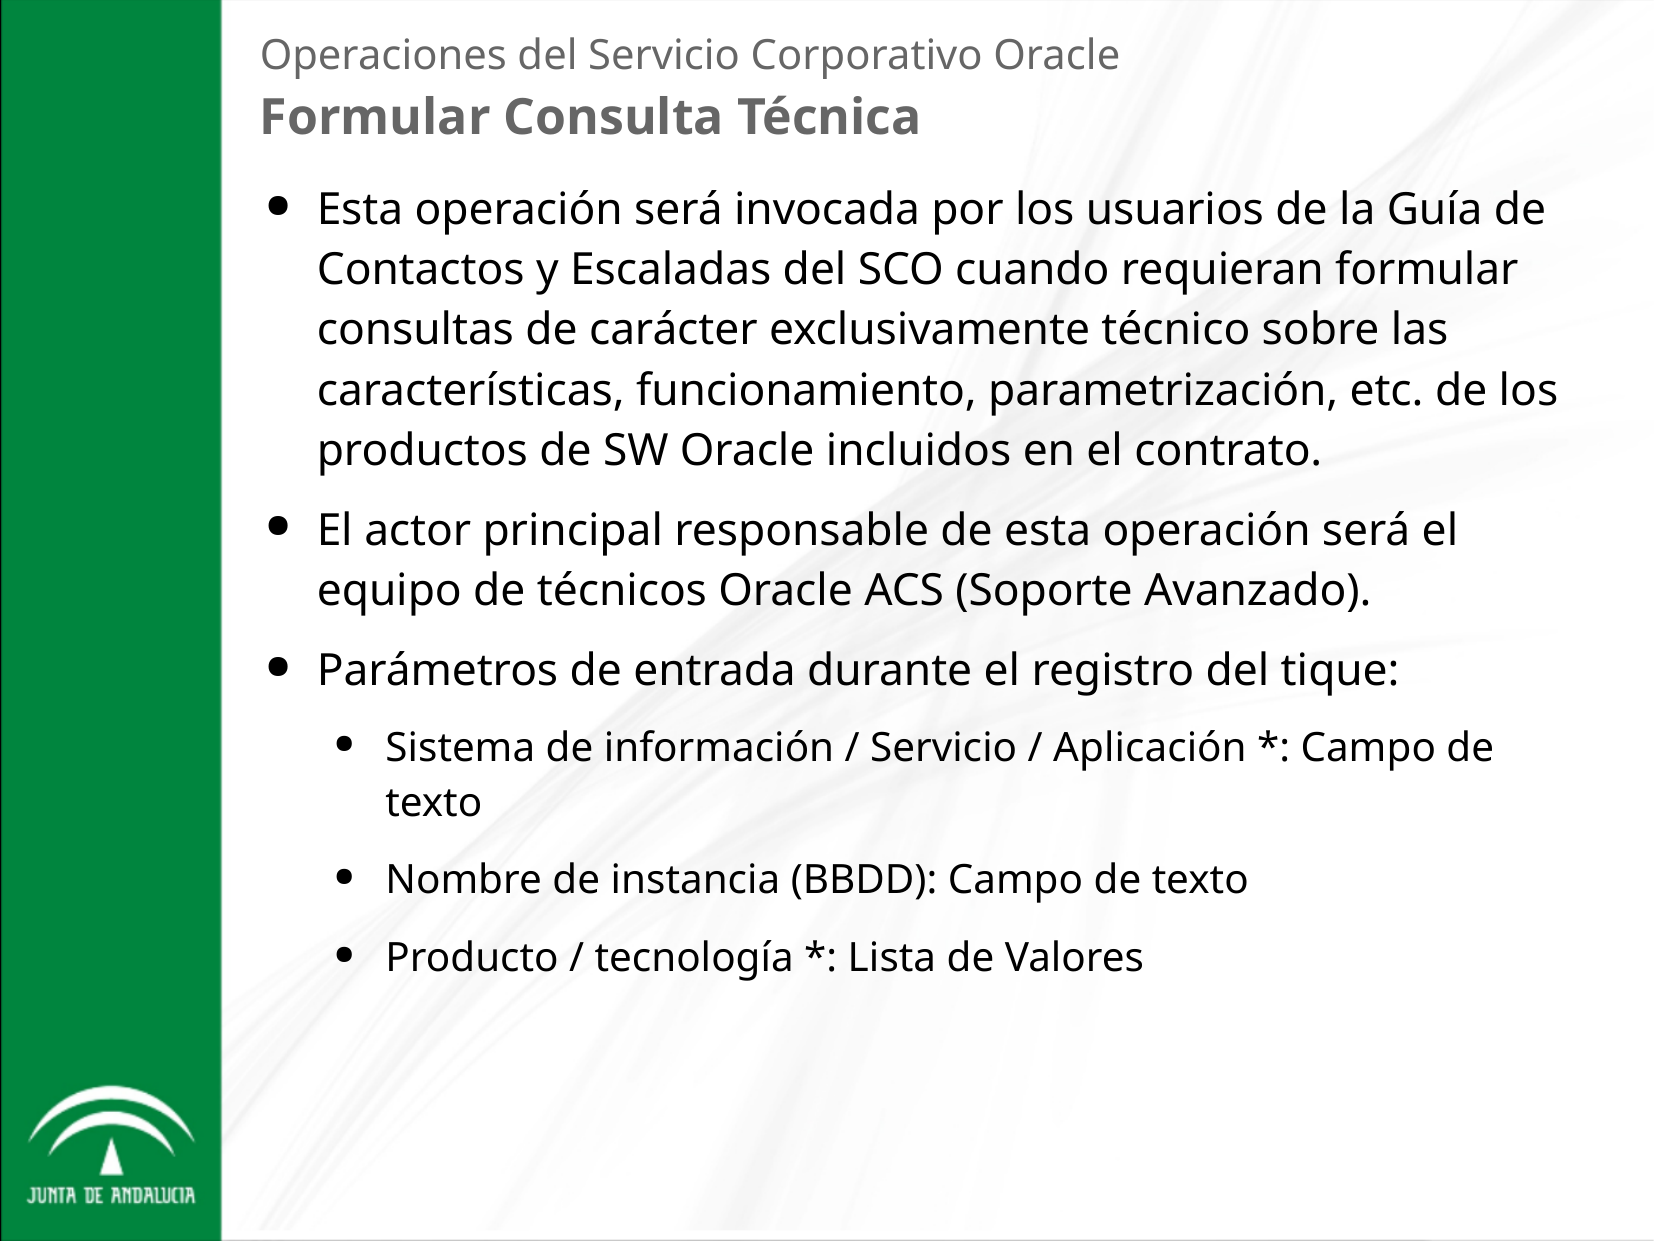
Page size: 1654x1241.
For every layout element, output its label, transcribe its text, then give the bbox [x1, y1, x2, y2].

picture [0, 0, 1654, 1241]
list Esta operación será invocada por los usuarios de la Guía de Contactos y Escaladas del SCO cuando requieran formular consultas de carácter exclusivamente técnico sobre las características, funcionamiento, parametrización, etc. de los productos de SW Oracle incluidos en el contrato. El actor principal responsable de esta operación será el equipo de técnicos Oracle ACS (Soporte Avanzado). Parámetros de entrada durante el registro del tique: Sistema de información / Servicio / Aplicación *: Campo de texto Nombre de instancia (BBDD): Campo de texto Producto / tecnología *: Lista de Valores [248, 177, 1565, 996]
title Operaciones del Servicio Corporativo Oracle Formular Consulta Técnica [259, 35, 1577, 139]
